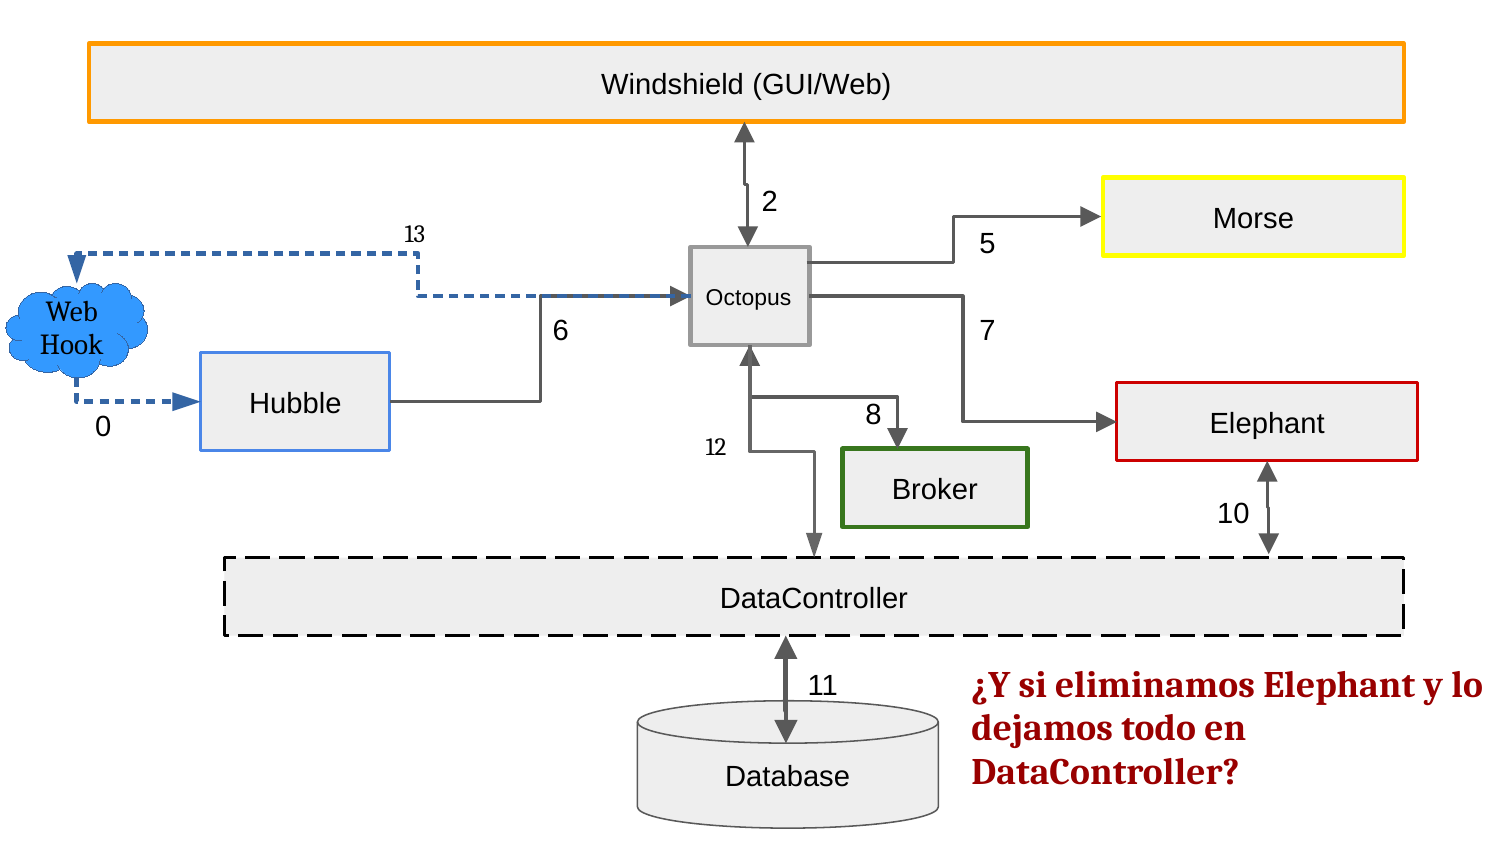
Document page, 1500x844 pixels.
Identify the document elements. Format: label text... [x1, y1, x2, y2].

text_box 6 [537, 295, 603, 356]
text_box Broker [842, 448, 1028, 527]
text_box Windshield (GUI/Web) [89, 43, 1404, 122]
text_box DataController [224, 557, 1404, 636]
text_box 0 [80, 392, 146, 453]
text_box 8 [850, 380, 916, 440]
text_box 11 [792, 651, 858, 712]
text_box 12 [752, 425, 762, 450]
text_box Web Hook [5, 283, 148, 378]
text_box 12 [690, 425, 762, 470]
text_box 2 [746, 166, 812, 227]
text_box Elephant [1116, 382, 1418, 461]
text_box 5 [964, 209, 1030, 270]
text_box Database [637, 700, 939, 829]
text_box 13 [389, 212, 461, 257]
text_box Morse [1103, 177, 1404, 256]
text_box Octopus [690, 246, 810, 346]
text_box 10 [1202, 479, 1268, 539]
text_box ¿Y si eliminamos Elephant y lo dejamos todo en DataController? [956, 656, 1500, 804]
text_box Hubble [200, 352, 390, 451]
text_box 7 [964, 295, 1030, 356]
